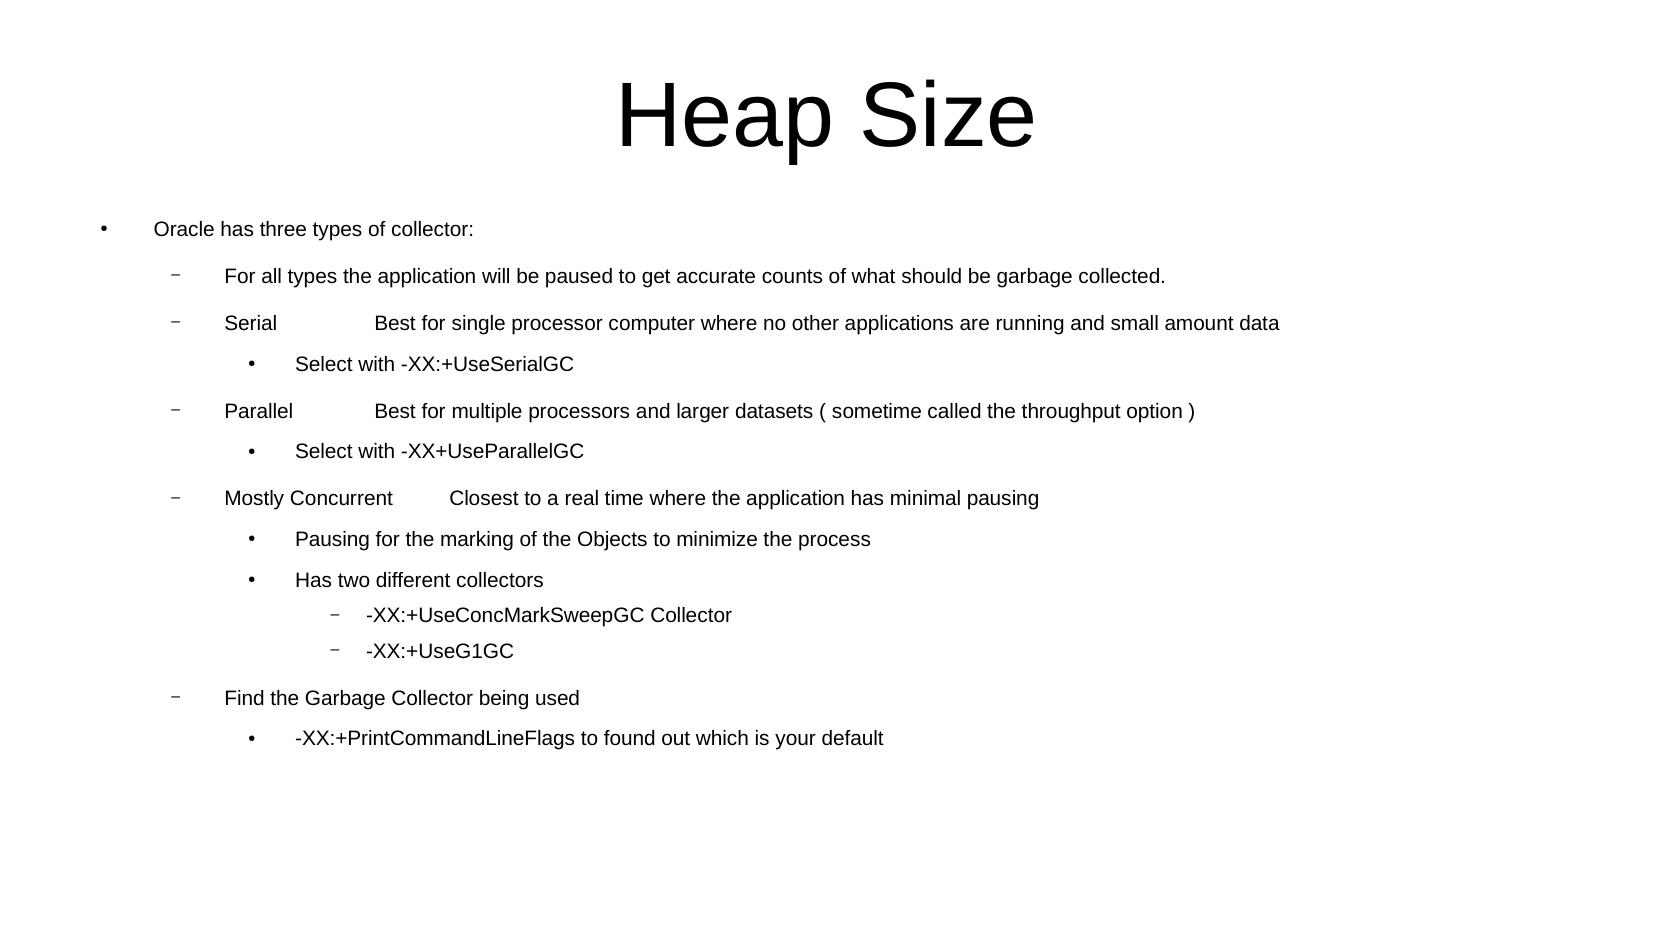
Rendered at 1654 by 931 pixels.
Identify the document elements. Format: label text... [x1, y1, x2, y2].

list Oracle has three types of collector: For all types the application will be paused to get accurate counts of what should be garbage collected. Serial Best for single processor computer where no other applications are running and small amount data Select with -XX:+UseSerialGC Parallel Best for multiple processors and larger datasets ( sometime called the throughput option ) Select with -XX+UseParallelGC Mostly Concurrent Closest to a real time where the application has minimal pausing Pausing for the marking of the Objects to minimize the process Has two different collectors -XX:+UseConcMarkSweepGC Collector -XX:+UseG1GC Find the Garbage Collector being used -XX:+PrintCommandLineFlags to found out which is your default [82, 217, 1591, 901]
title Heap Size [82, 37, 1571, 193]
